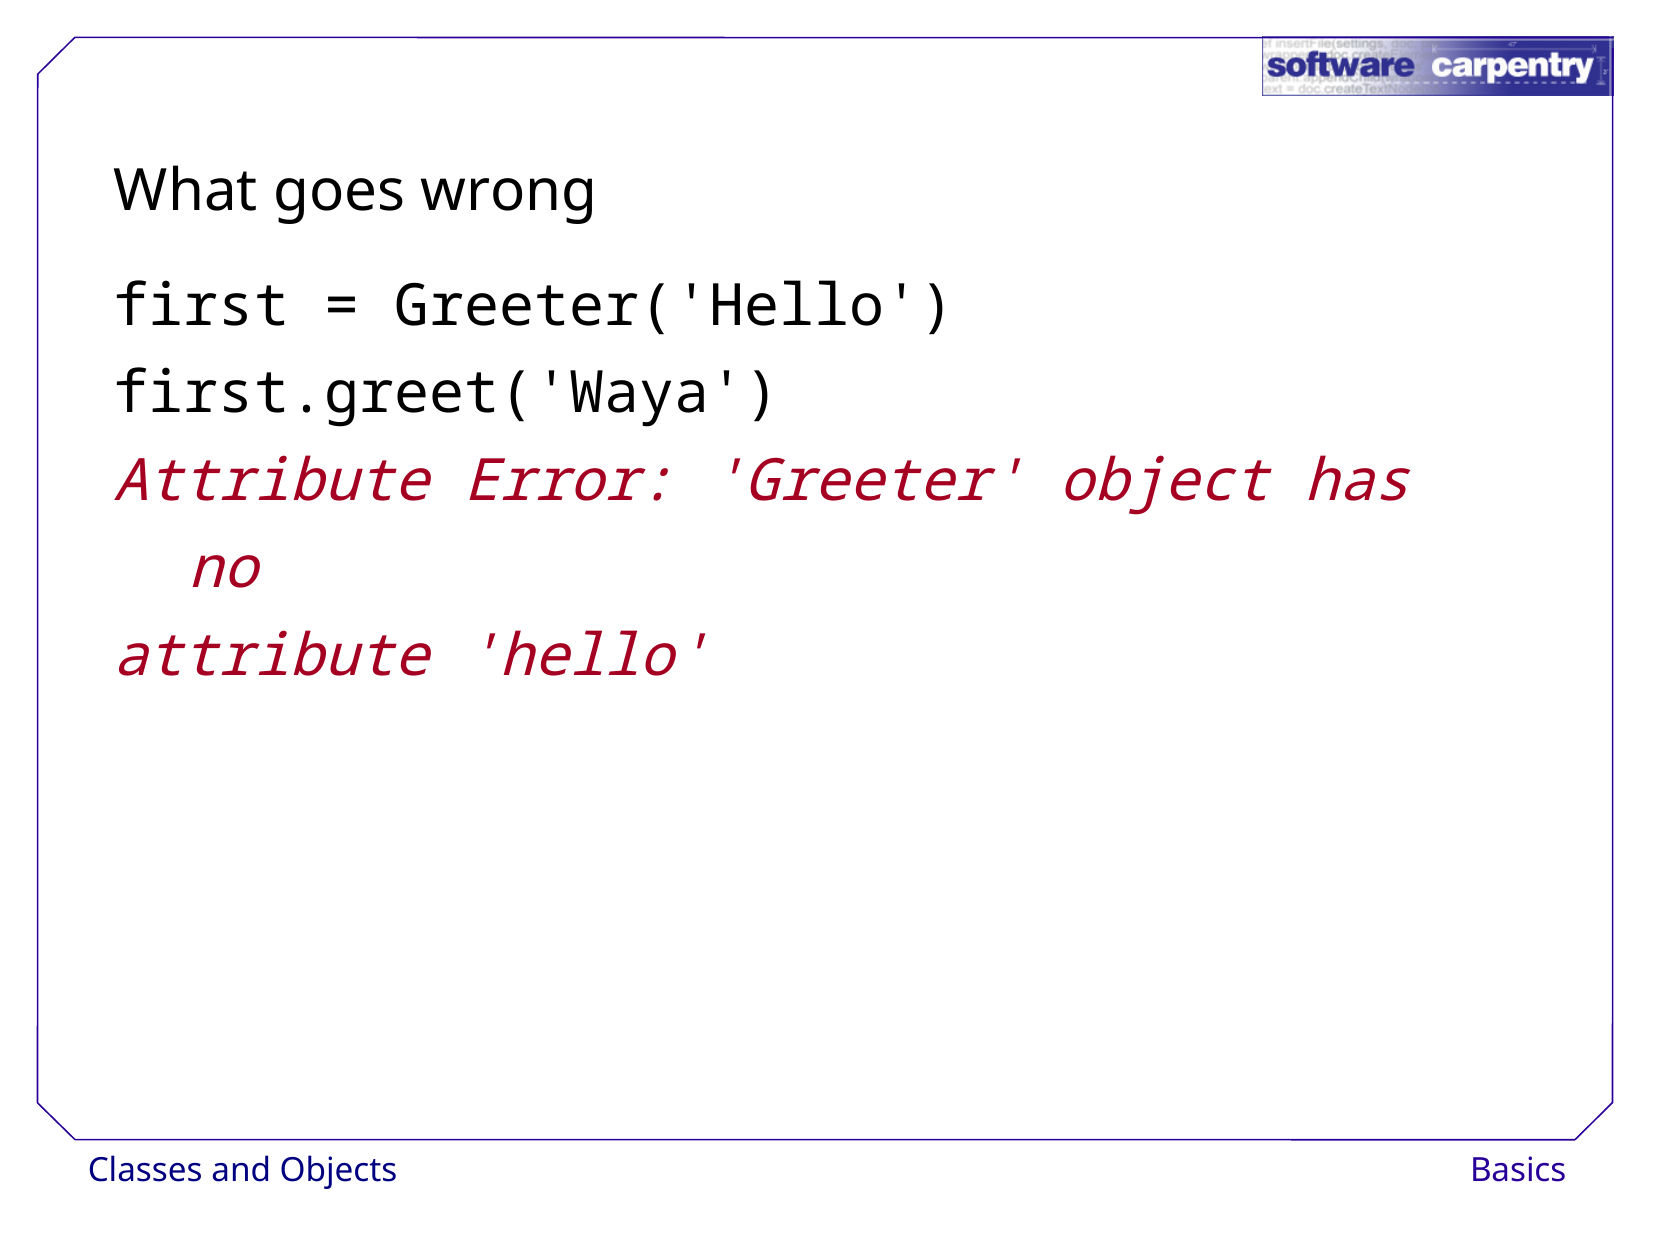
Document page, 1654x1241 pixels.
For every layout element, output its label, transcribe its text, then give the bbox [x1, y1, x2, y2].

text_box first = Greeter('Hello') first.greet('Waya') Attribute Error: 'Greeter' object has no attribute 'hello' [99, 241, 1517, 695]
picture [1262, 36, 1614, 96]
text_box What goes wrong [99, 109, 1517, 231]
